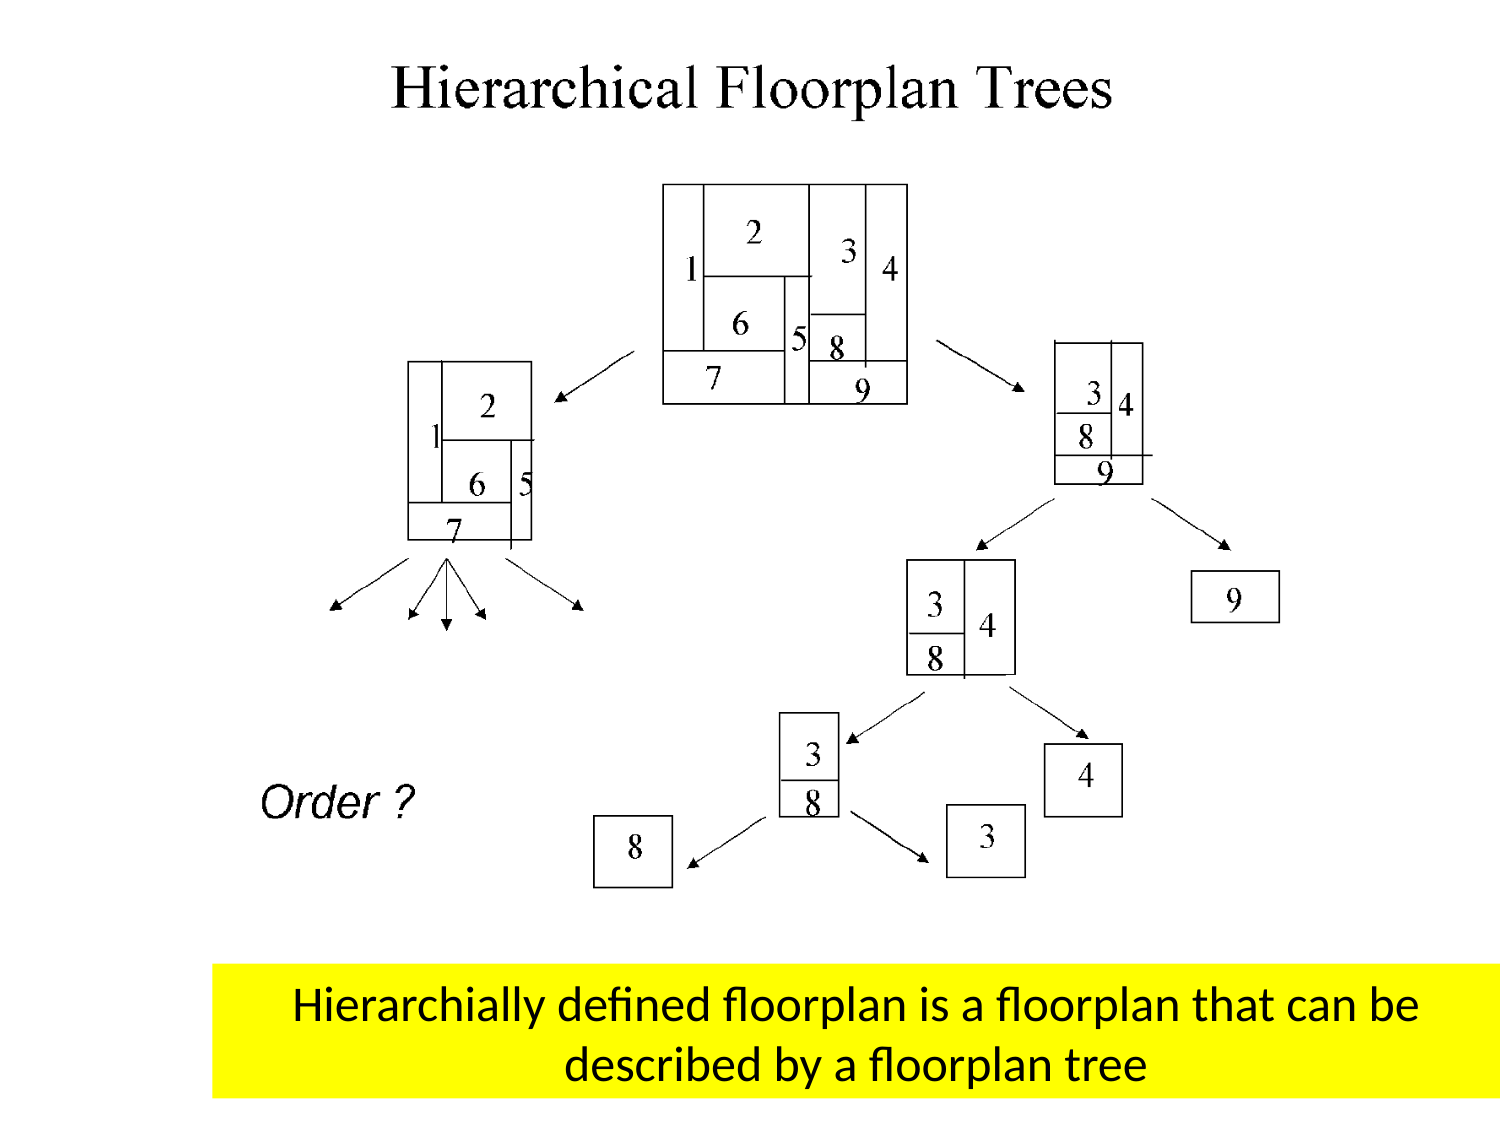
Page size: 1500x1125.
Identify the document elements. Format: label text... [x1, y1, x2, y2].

text_box Hierarchially defined floorplan is a floorplan that can be described by a floorplan tree [212, 963, 1500, 1099]
picture [97, 10, 1403, 963]
